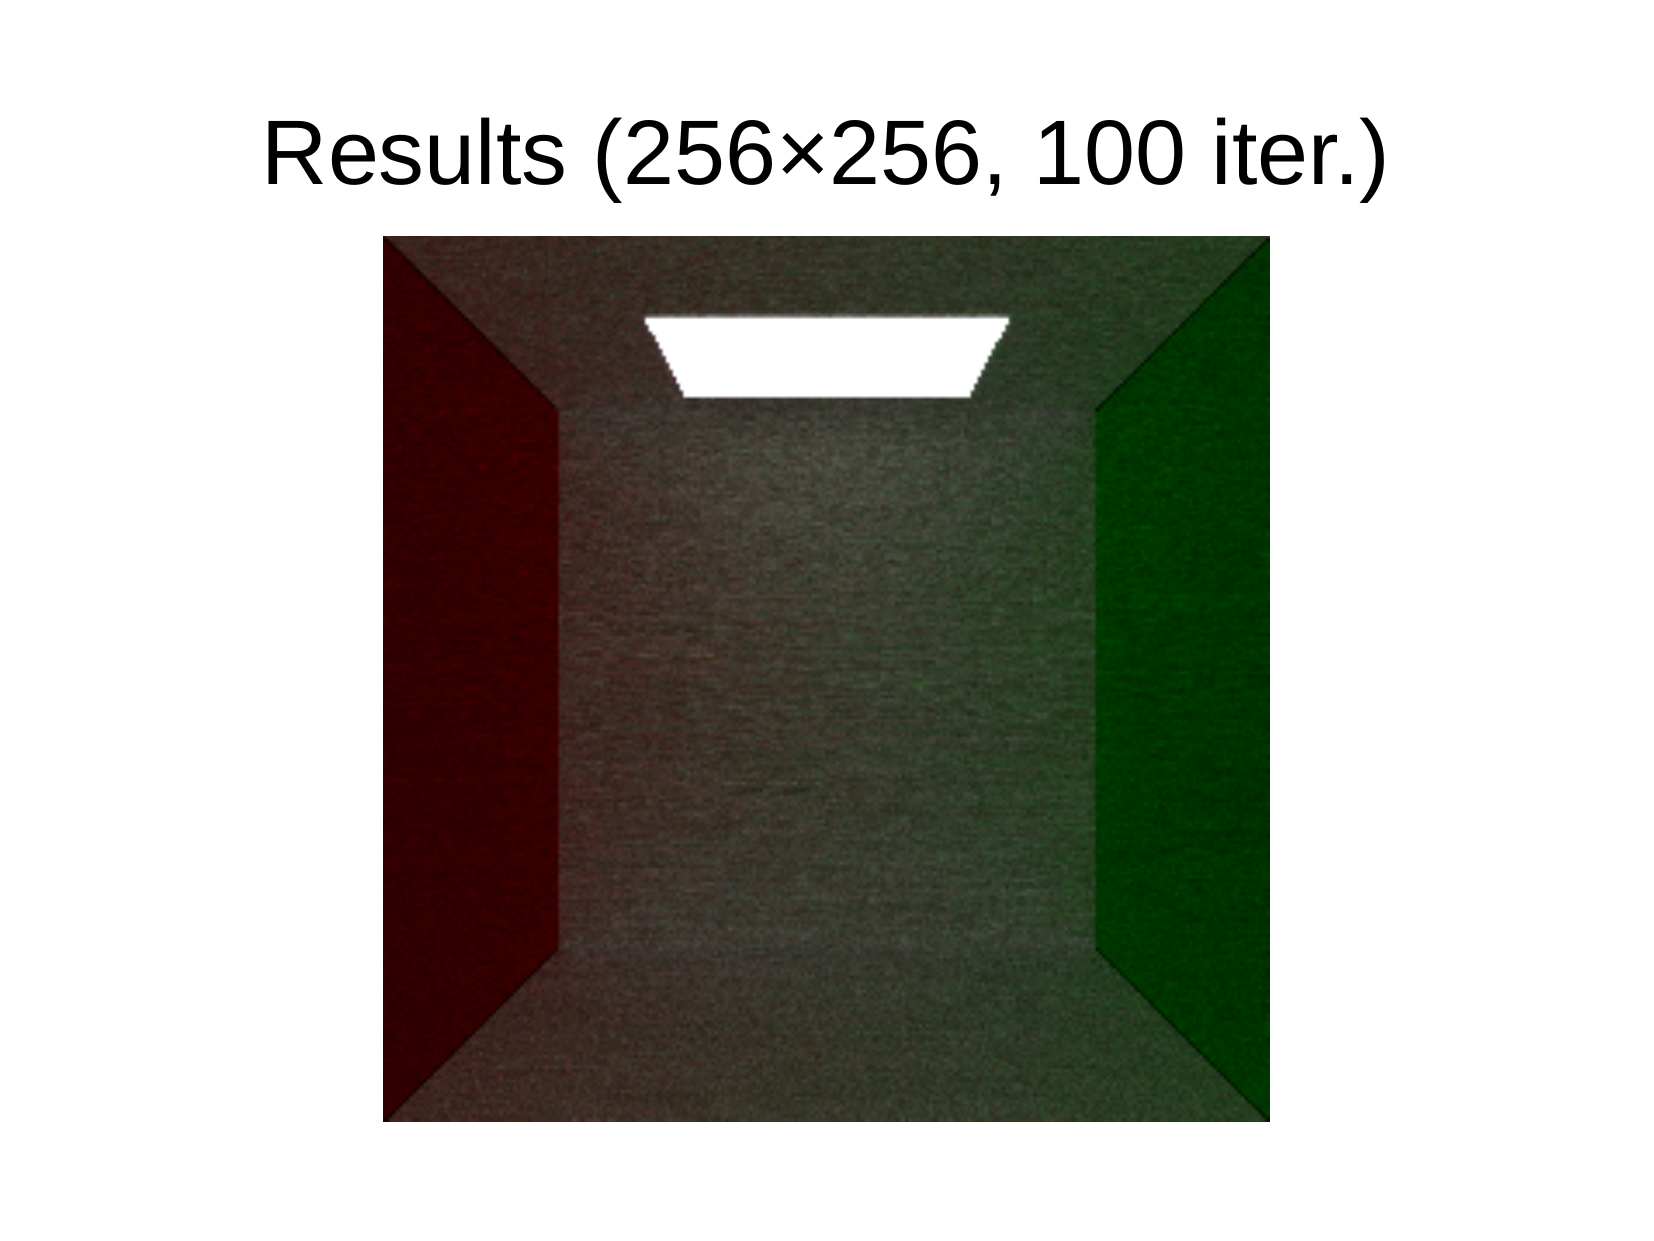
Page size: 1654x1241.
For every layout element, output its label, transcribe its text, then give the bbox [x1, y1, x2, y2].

picture [383, 236, 1270, 1123]
title Results (256×256, 100 iter.) [82, 49, 1571, 257]
